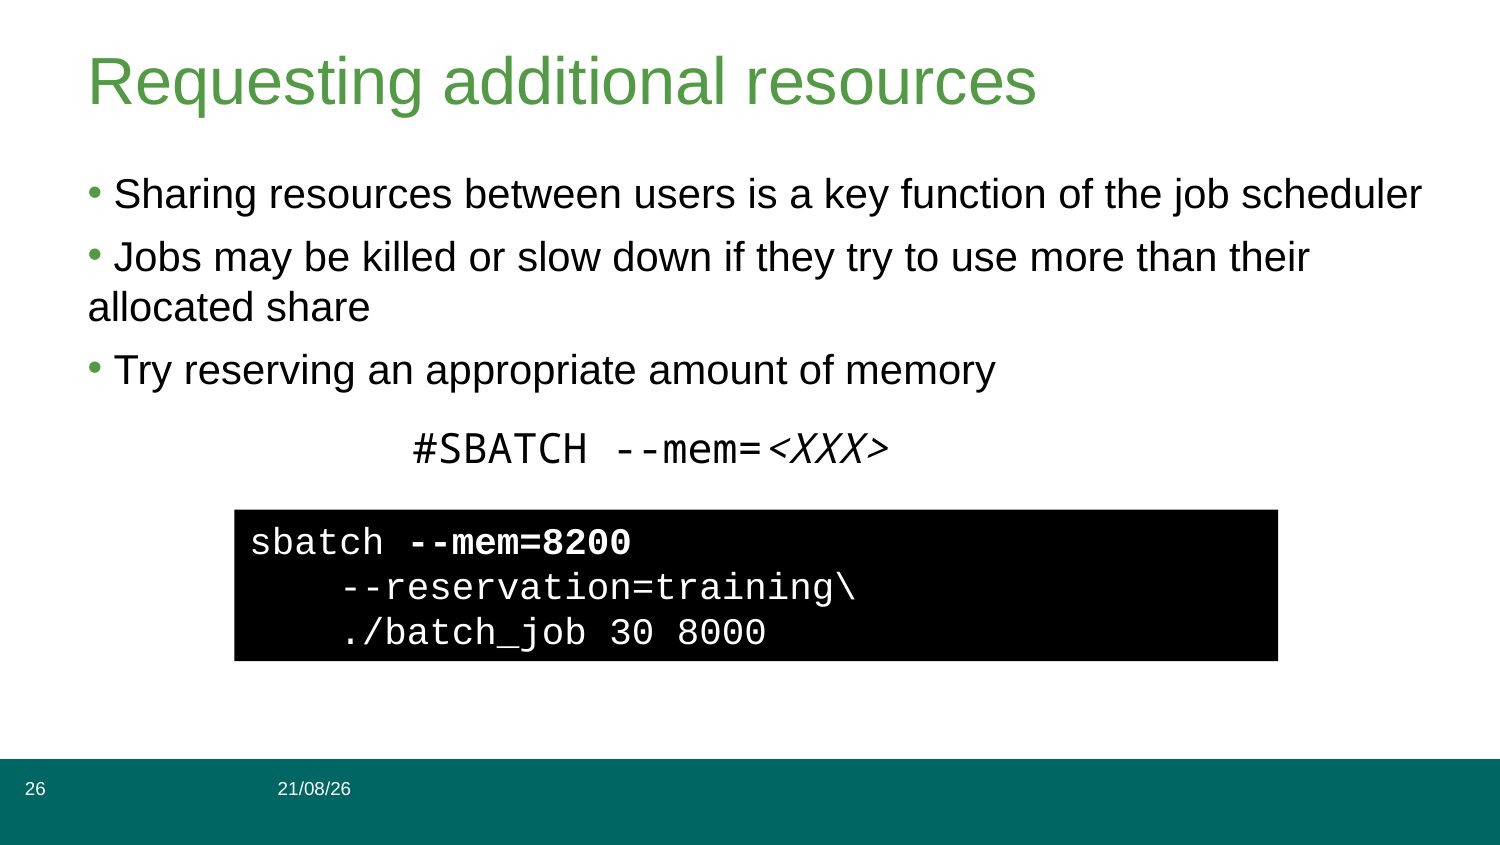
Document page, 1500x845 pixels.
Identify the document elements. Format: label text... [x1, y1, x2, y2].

list Sharing resources between users is a key function of the job scheduler Jobs may be killed or slow down if they try to use more than their allocated share Try reserving an appropriate amount of memory #SBATCH --mem=<XXX> [87, 167, 1461, 474]
title Requesting additional resources [87, 37, 1426, 132]
text_box <number> [24, 776, 76, 799]
text_box sbatch --mem=8200 --reservation=training\ ./batch_job 30 8000 [234, 509, 1279, 662]
text_box 05/05/18 [277, 776, 553, 799]
